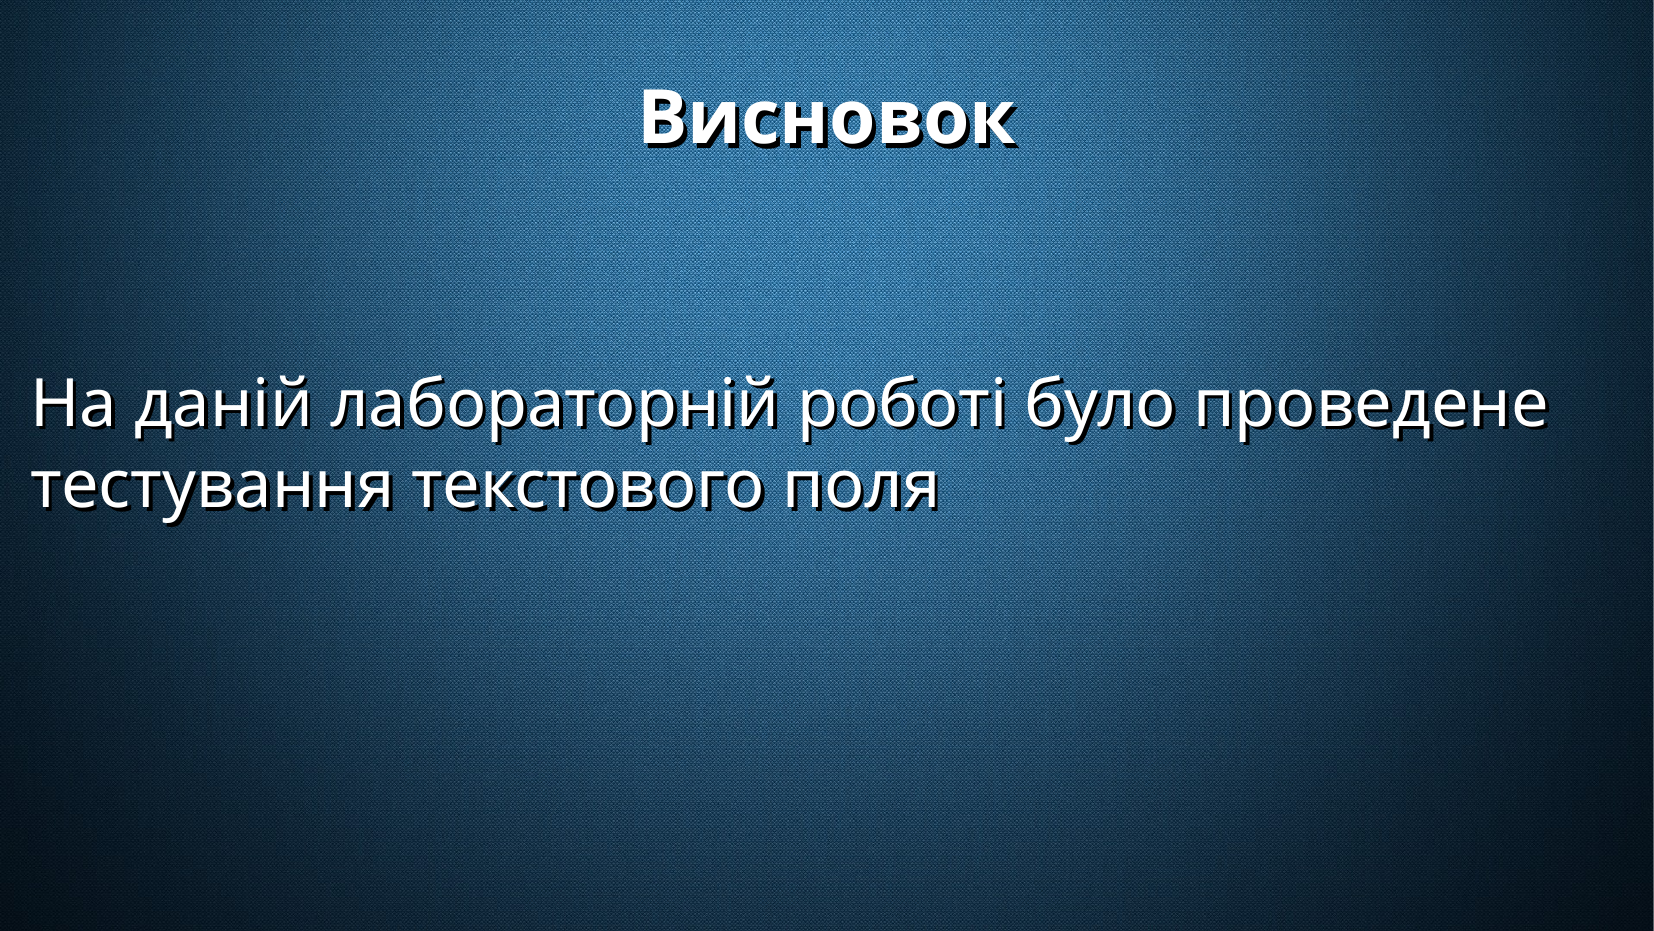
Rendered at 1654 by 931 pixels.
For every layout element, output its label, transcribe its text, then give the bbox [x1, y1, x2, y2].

picture [0, 0, 1654, 931]
text_box На даній лабораторній роботі було проведене тестування текстового поля [30, 180, 1606, 706]
title Висновок [82, 37, 1571, 180]
